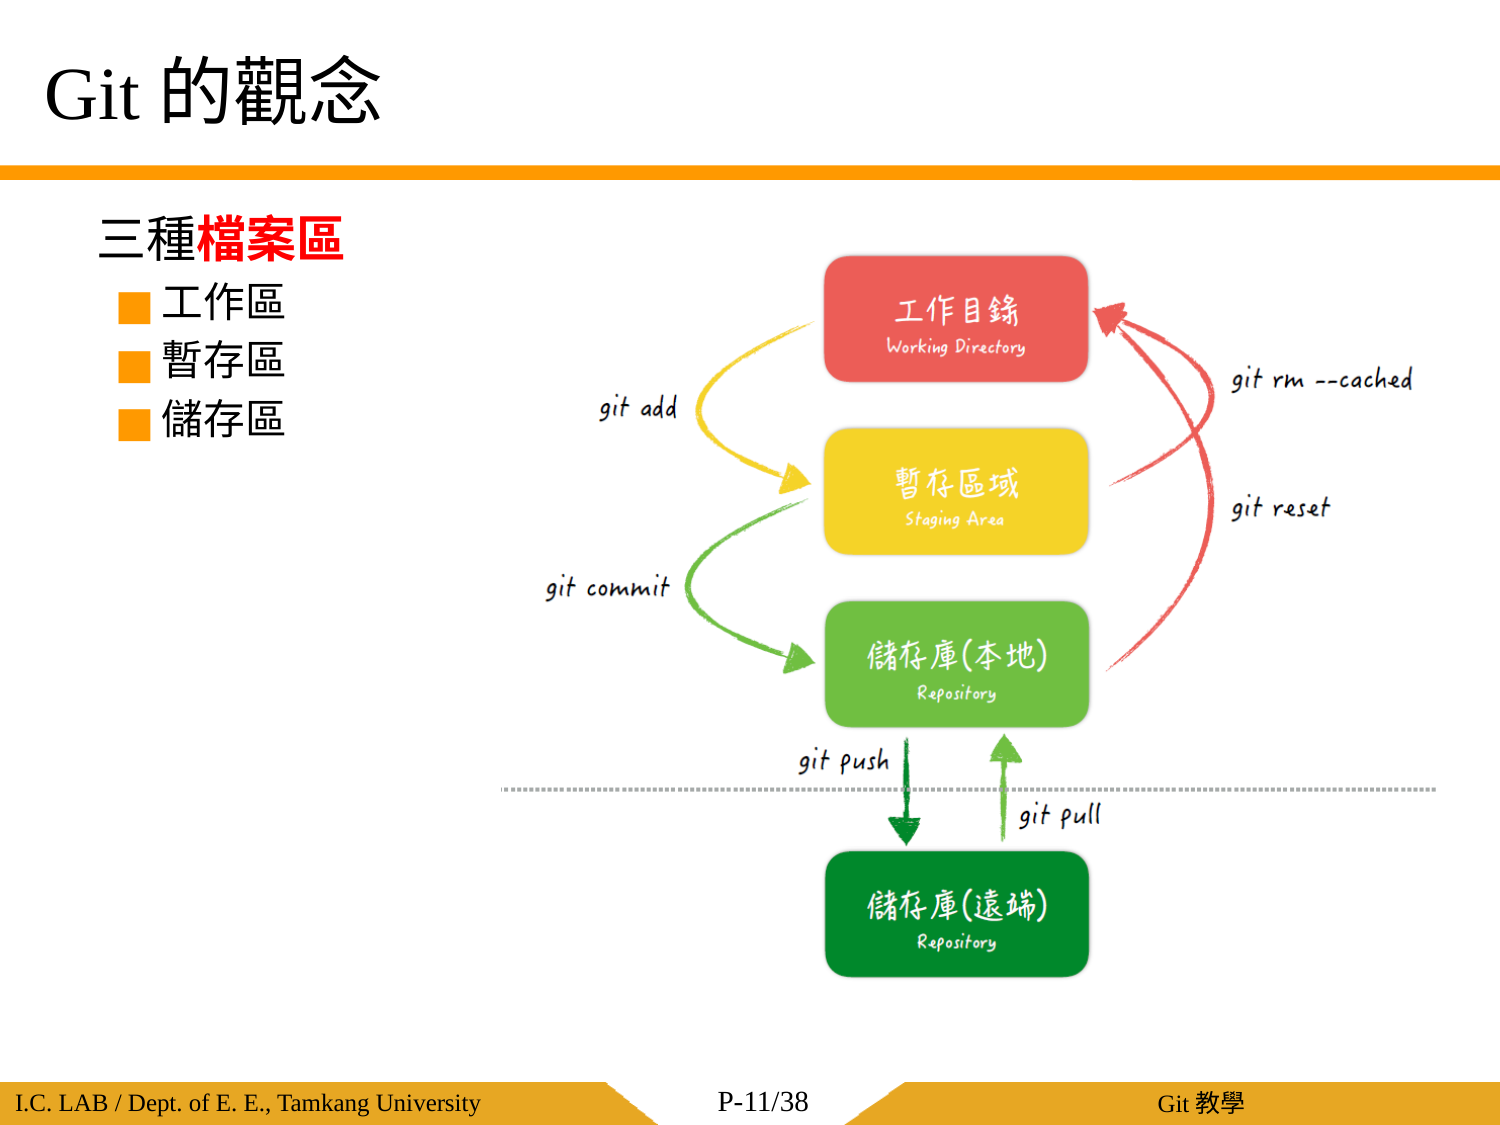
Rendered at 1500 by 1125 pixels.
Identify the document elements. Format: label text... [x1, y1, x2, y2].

picture [0, 1082, 658, 1125]
list 三種檔案區 工作區 暫存區 儲存區 [24, 200, 1463, 1074]
picture [501, 231, 1459, 995]
picture [842, 1082, 1500, 1125]
title Git的觀念 [29, 19, 1459, 161]
